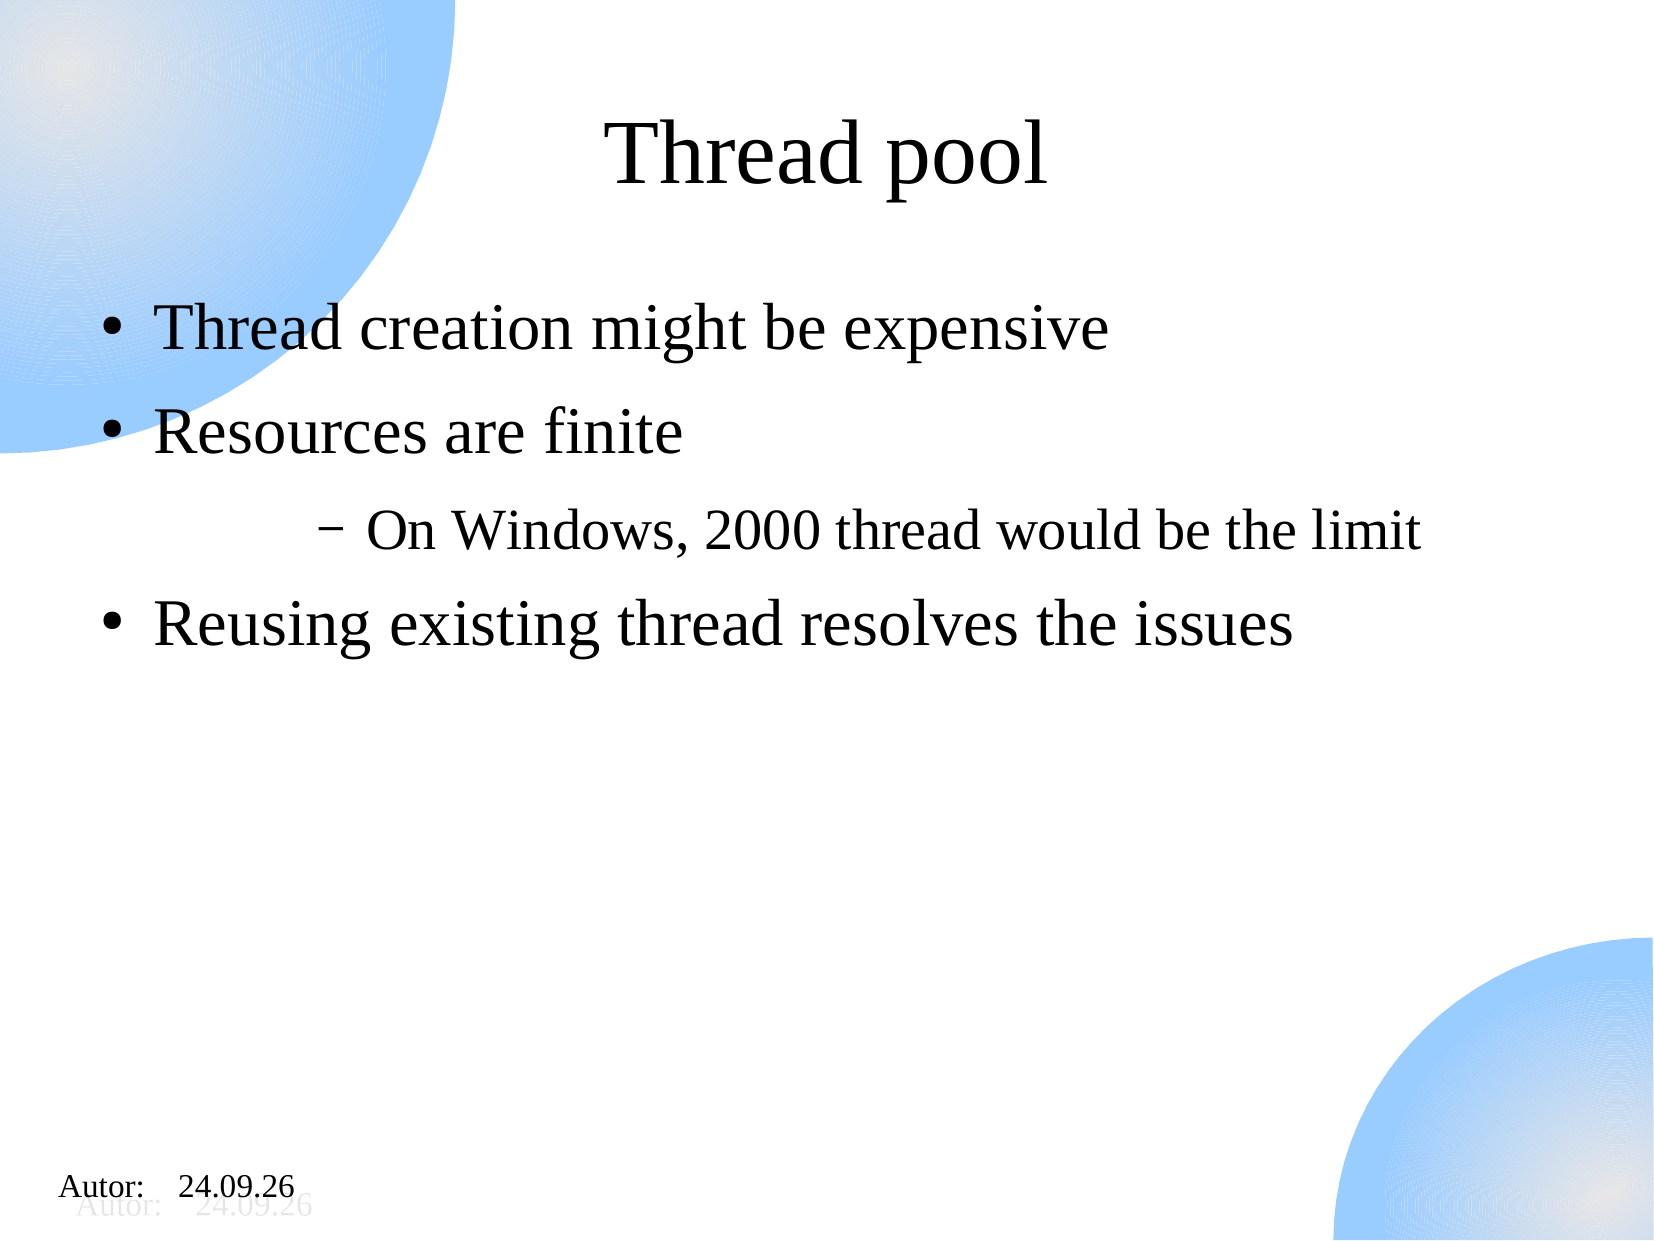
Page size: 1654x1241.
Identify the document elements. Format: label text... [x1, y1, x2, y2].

list Thread creation might be expensive Resources are finite On Windows, 2000 thread would be the limit Reusing existing thread resolves the issues [82, 290, 1571, 1010]
title Thread pool [82, 49, 1571, 257]
